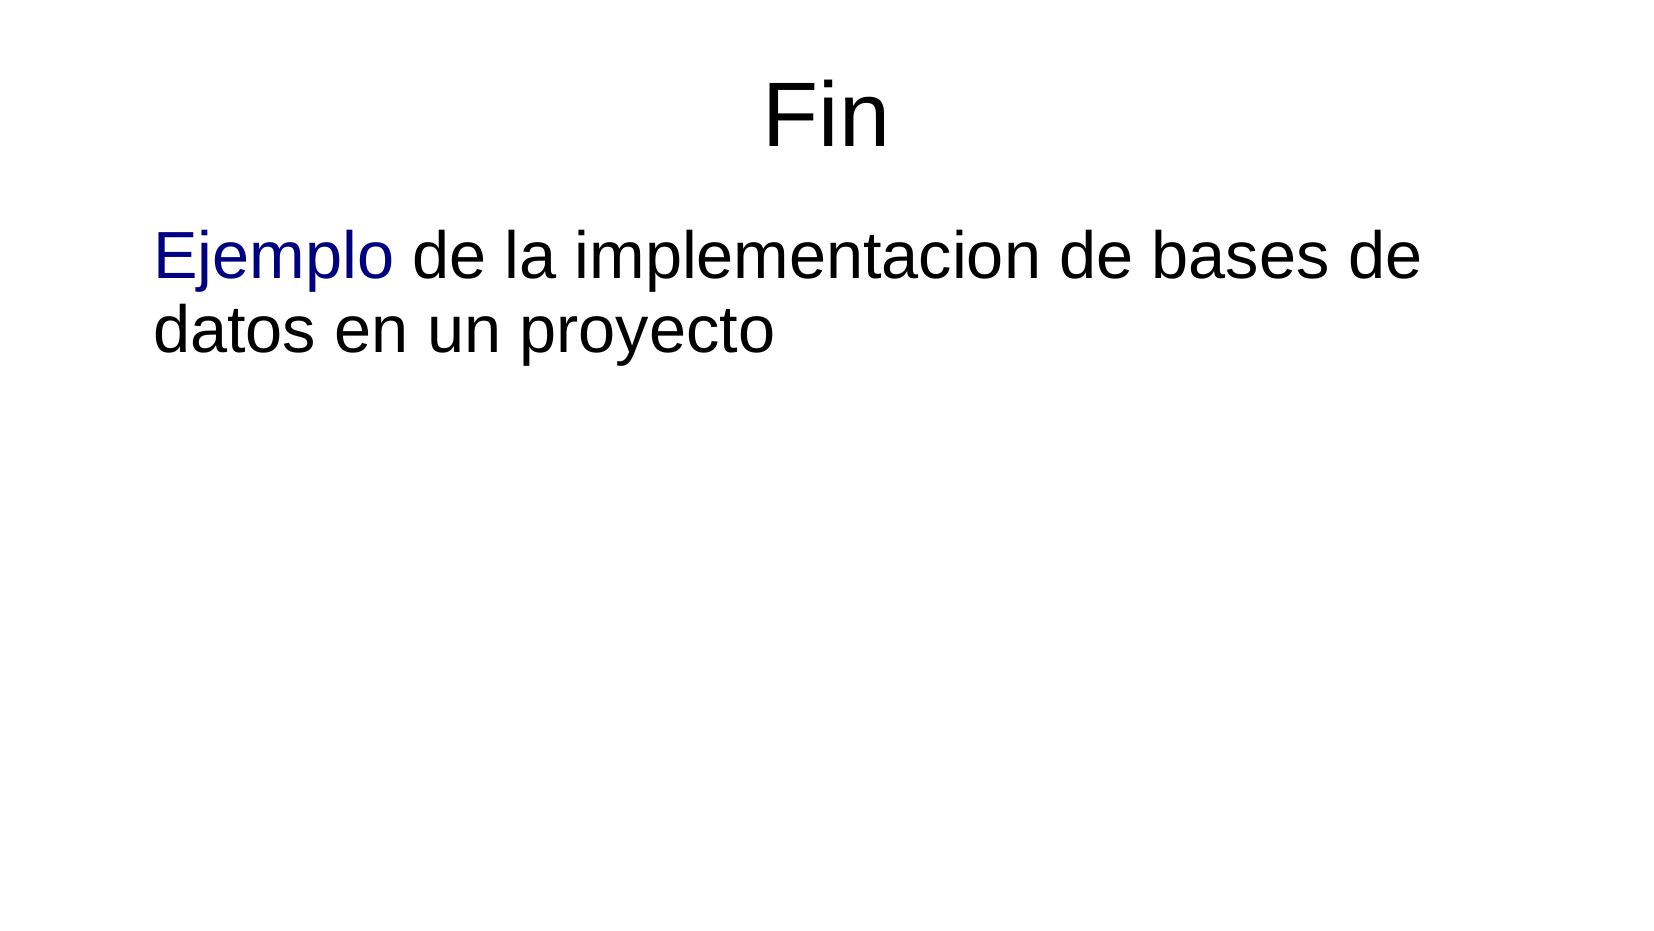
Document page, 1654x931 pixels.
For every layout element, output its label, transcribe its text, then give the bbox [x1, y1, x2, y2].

title Fin [82, 37, 1571, 193]
list Ejemplo de la implementacion de bases de datos en un proyecto [82, 217, 1571, 758]
